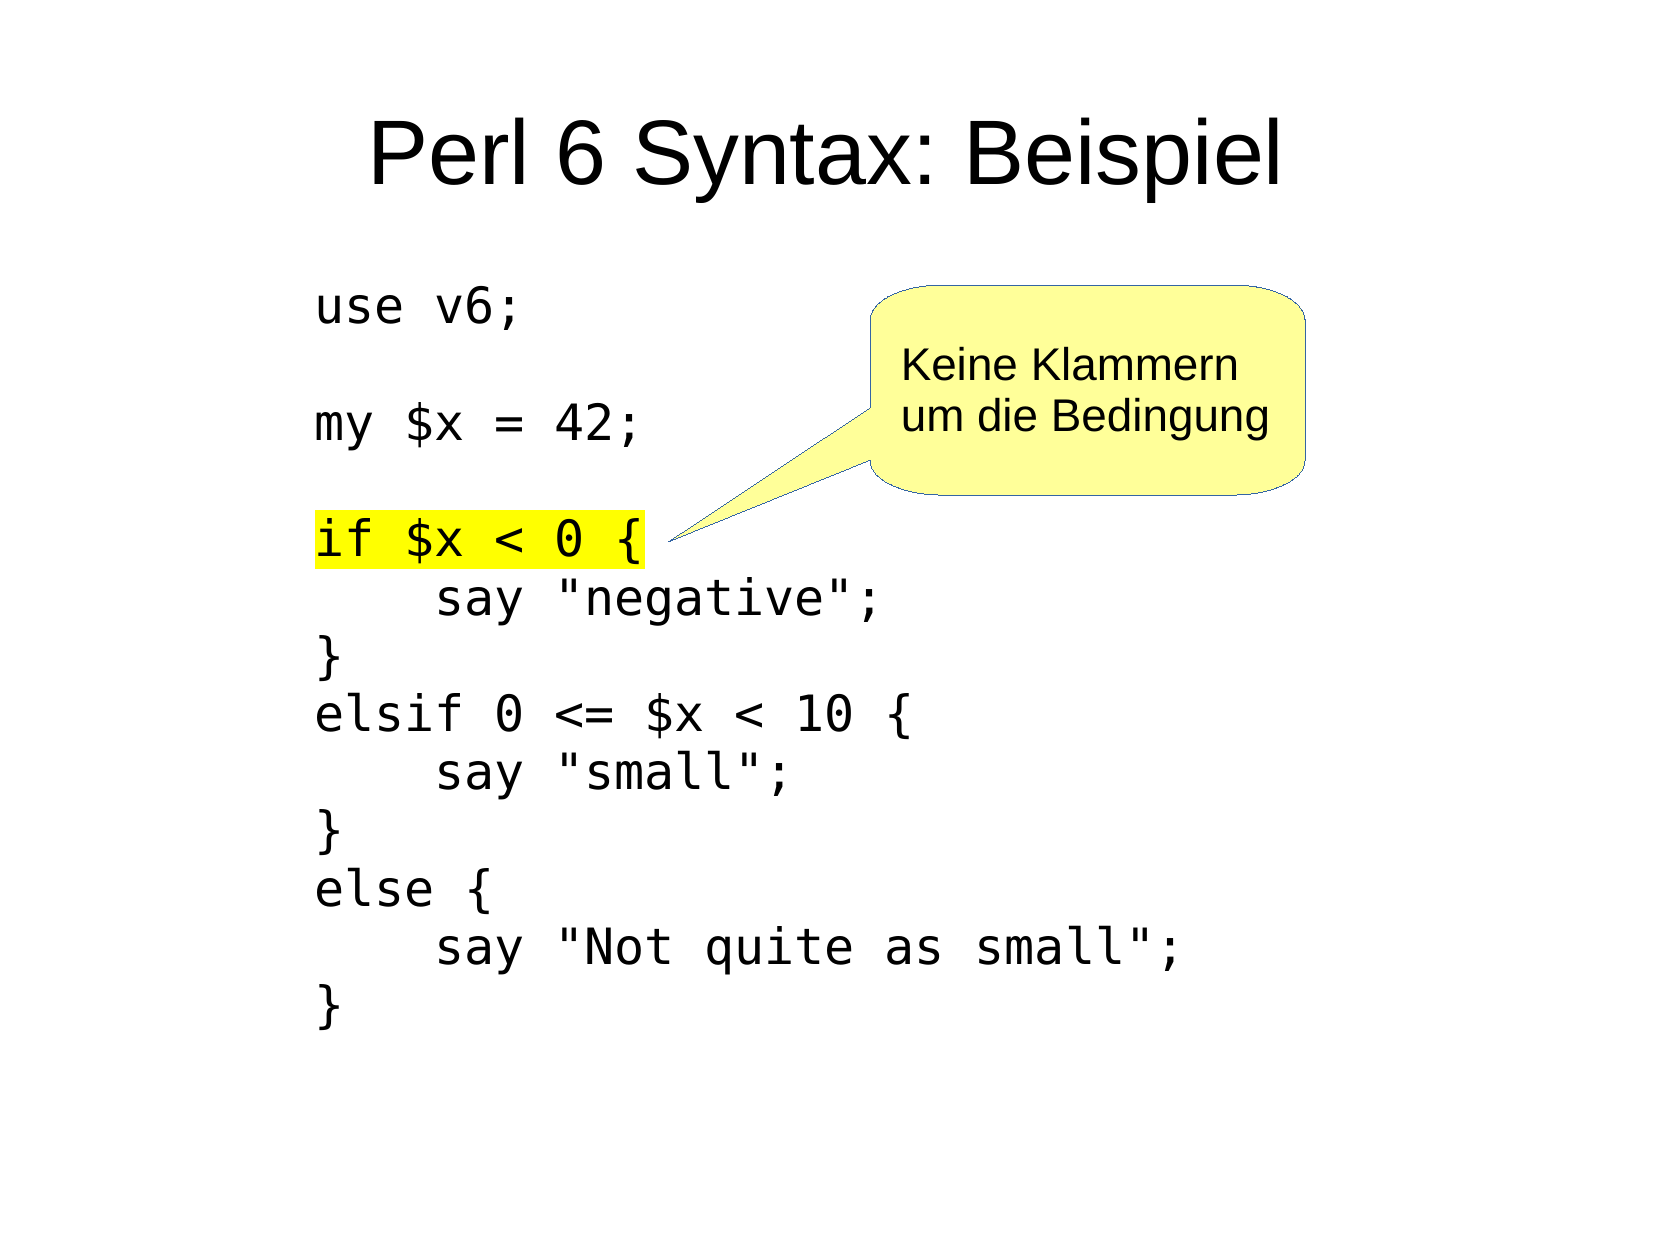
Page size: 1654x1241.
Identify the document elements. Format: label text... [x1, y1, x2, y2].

text_box Keine Klammern um die Bedingung [668, 285, 1306, 542]
title Perl 6 Syntax: Beispiel [82, 49, 1571, 257]
text_box use v6; my $x = 42; if $x < 0 { say "negative"; } elsif 0 <= $x < 10 { say "small"; } else { say "Not quite as small"; } [300, 270, 1366, 1042]
